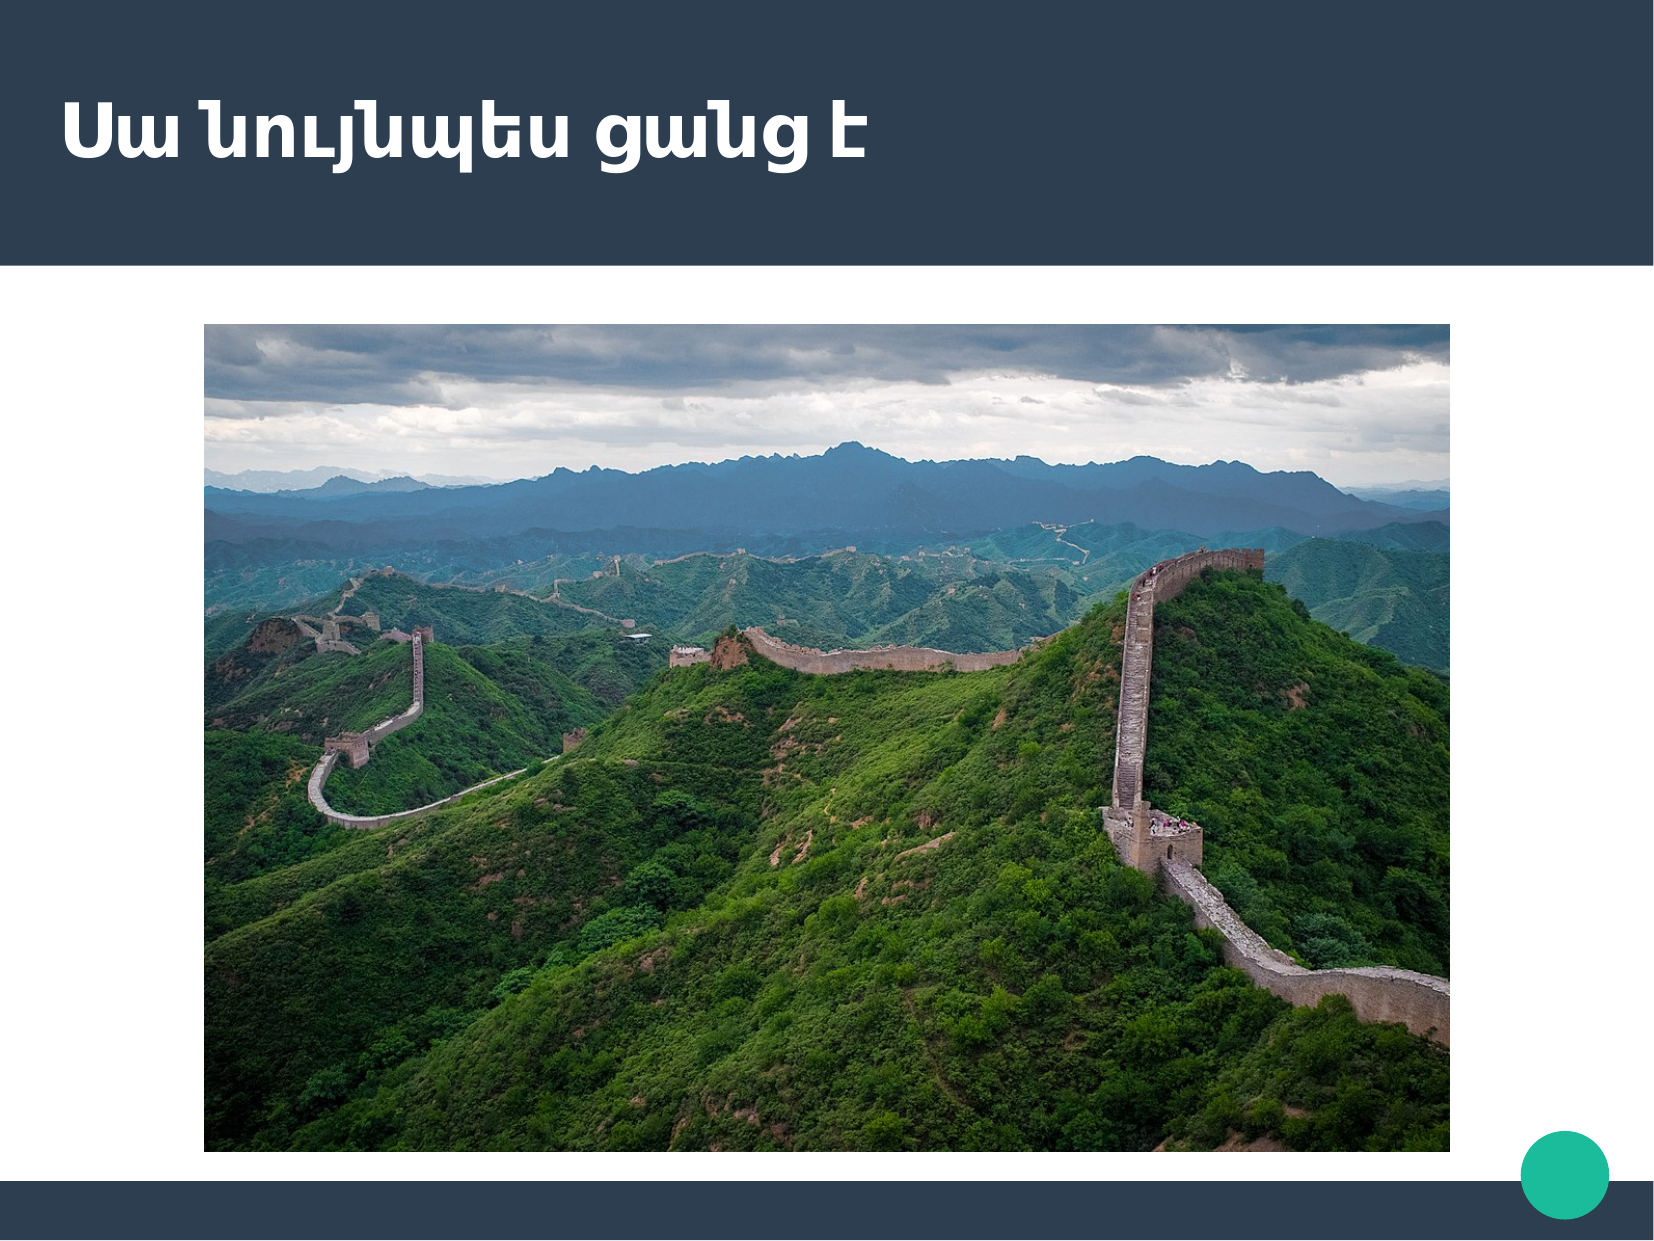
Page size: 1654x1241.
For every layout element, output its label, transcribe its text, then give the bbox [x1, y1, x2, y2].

picture [204, 324, 1450, 1152]
title Սա նույնպես ցանց է [59, 49, 1595, 207]
